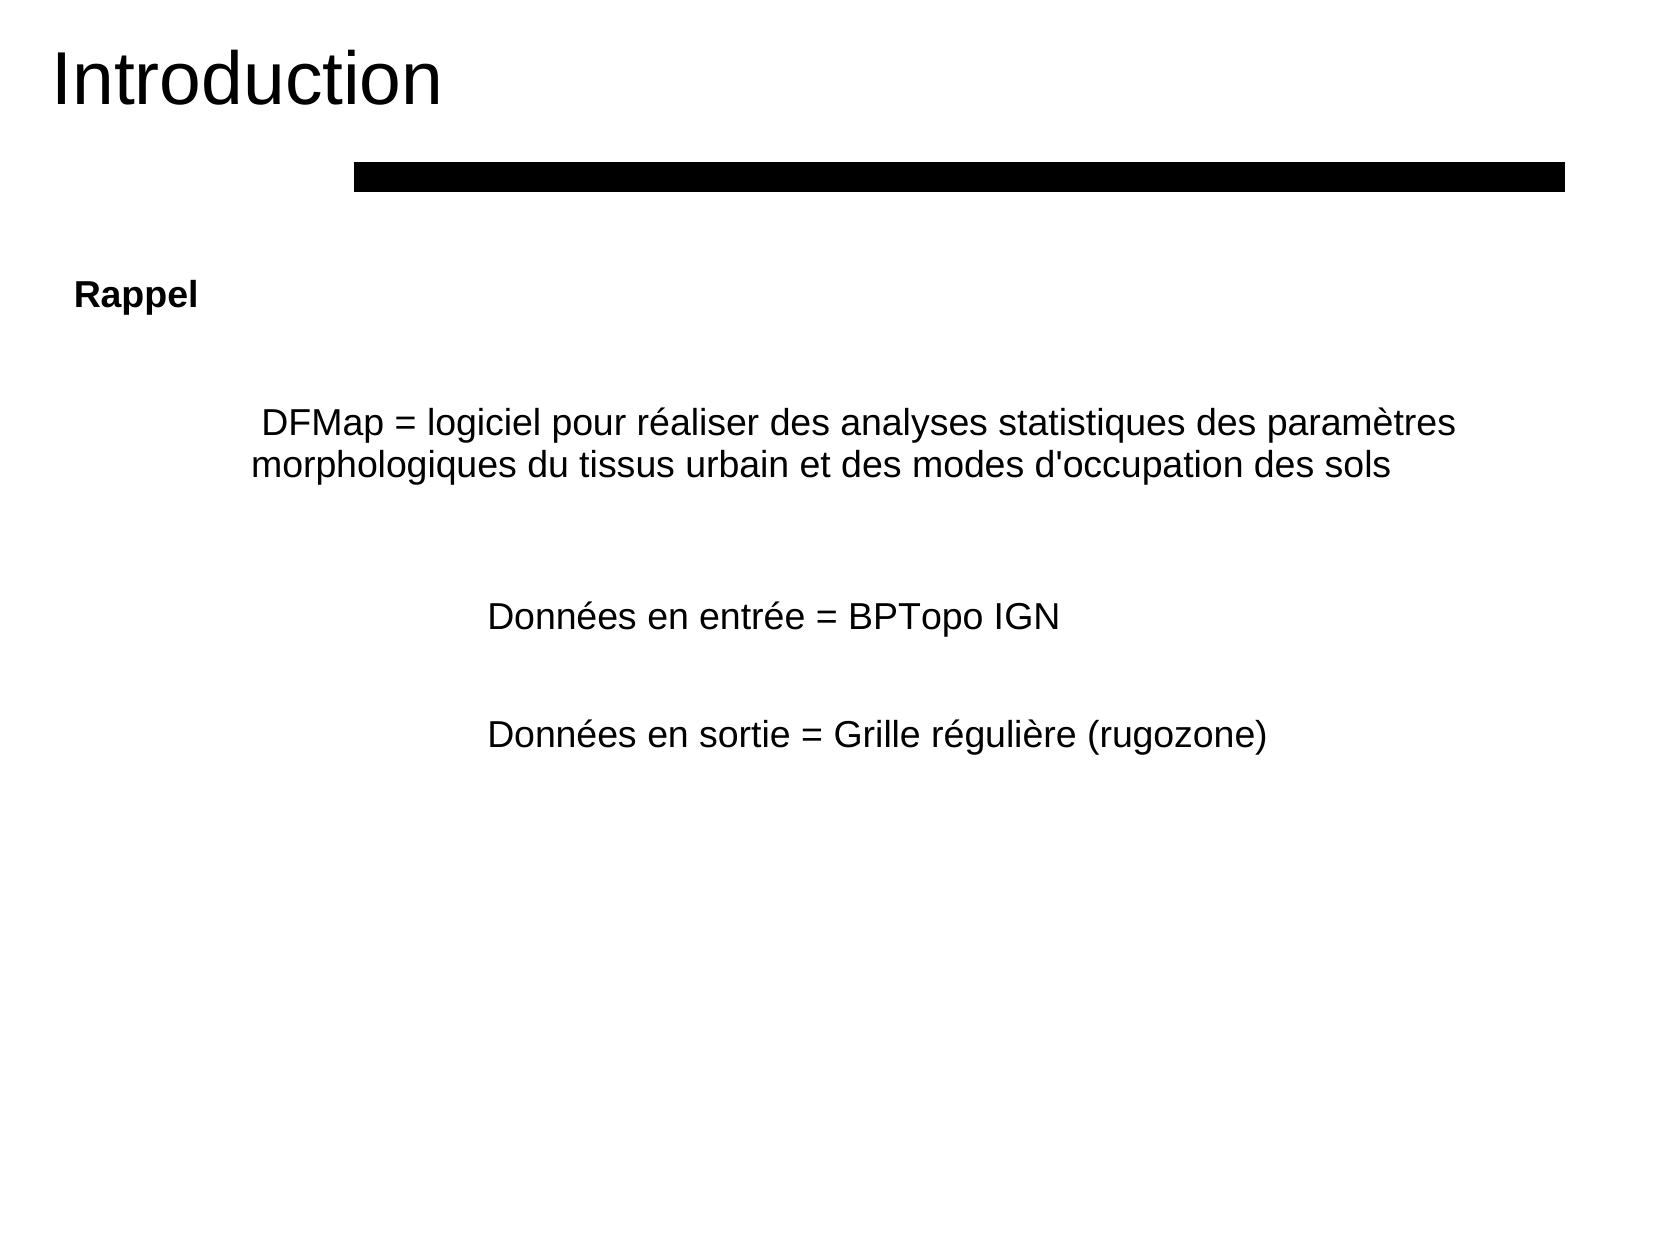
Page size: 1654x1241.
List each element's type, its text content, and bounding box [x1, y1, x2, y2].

text_box Introduction [37, 29, 459, 138]
text_box Données en sortie = Grille régulière (rugozone) [472, 706, 1304, 768]
text_box Données en entrée = BPTopo IGN [472, 588, 1097, 650]
text_box DFMap = logiciel pour réaliser des analyses statistiques des paramètres morphologiques du tissus urbain et des modes d'occupation des sols [236, 394, 1496, 502]
text_box Rappel [59, 265, 212, 330]
